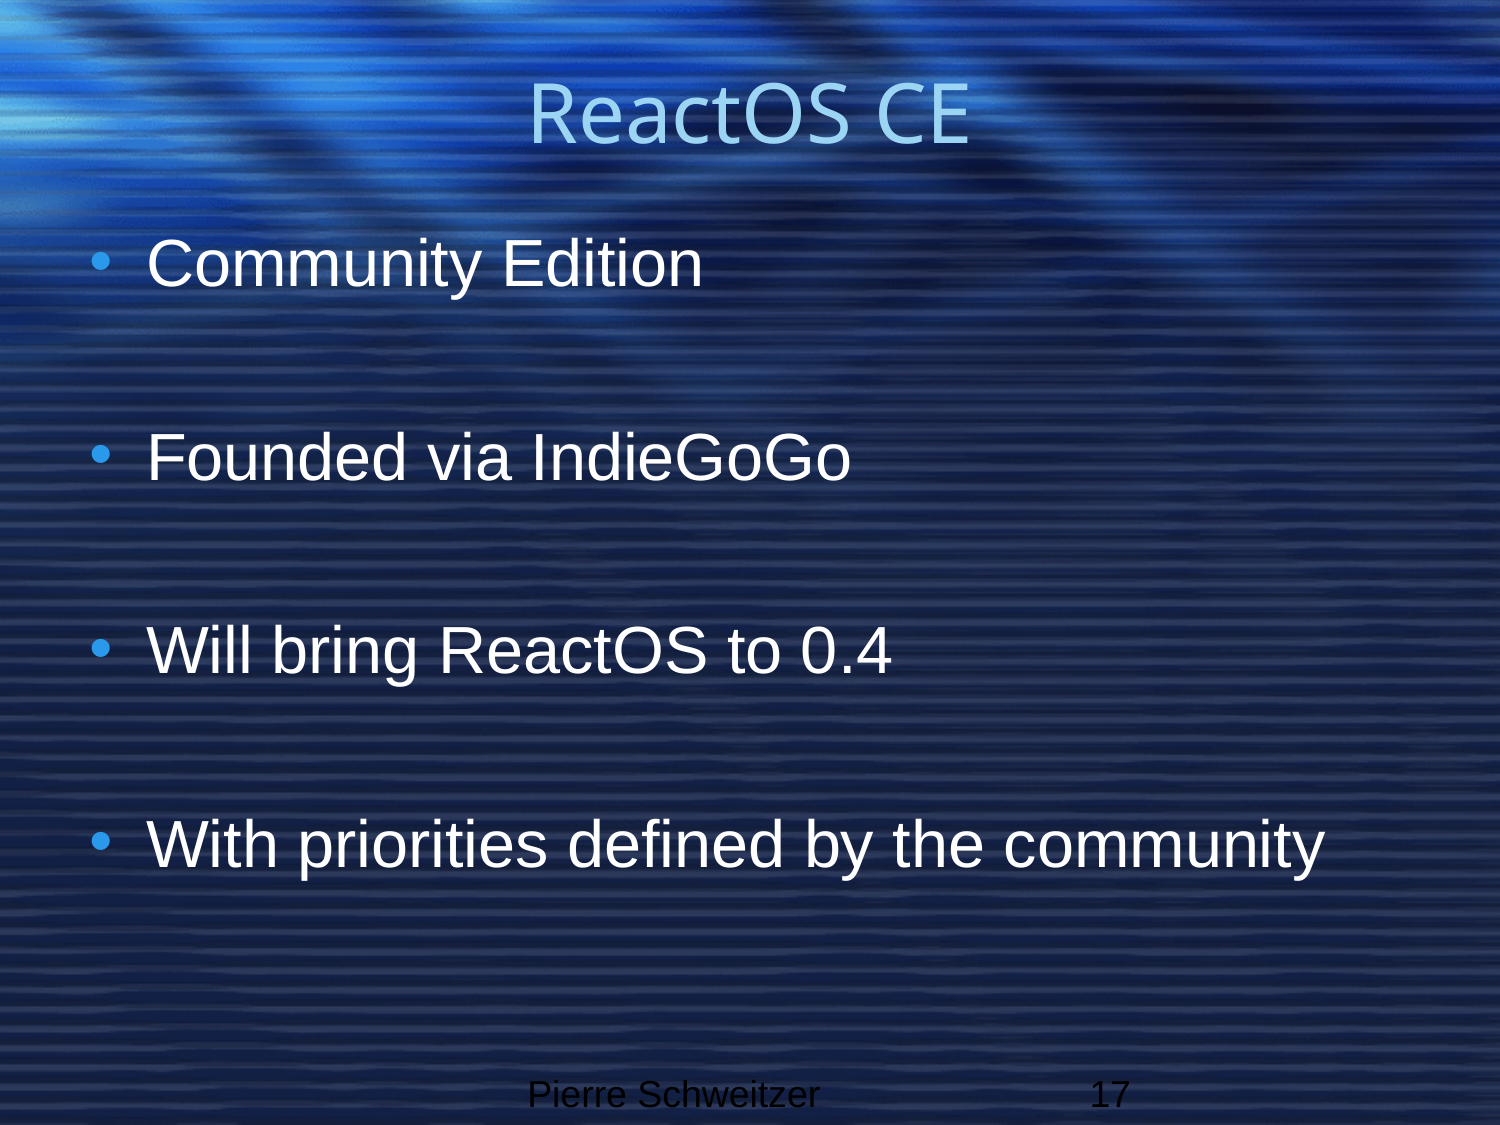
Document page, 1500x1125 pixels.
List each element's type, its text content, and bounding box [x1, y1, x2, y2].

title ReactOS CE [75, 2, 1426, 212]
picture [0, 0, 1500, 1125]
list Community Edition Founded via IndieGoGo Will bring ReactOS to 0.4 With priorities defined by the community [75, 212, 1426, 1005]
